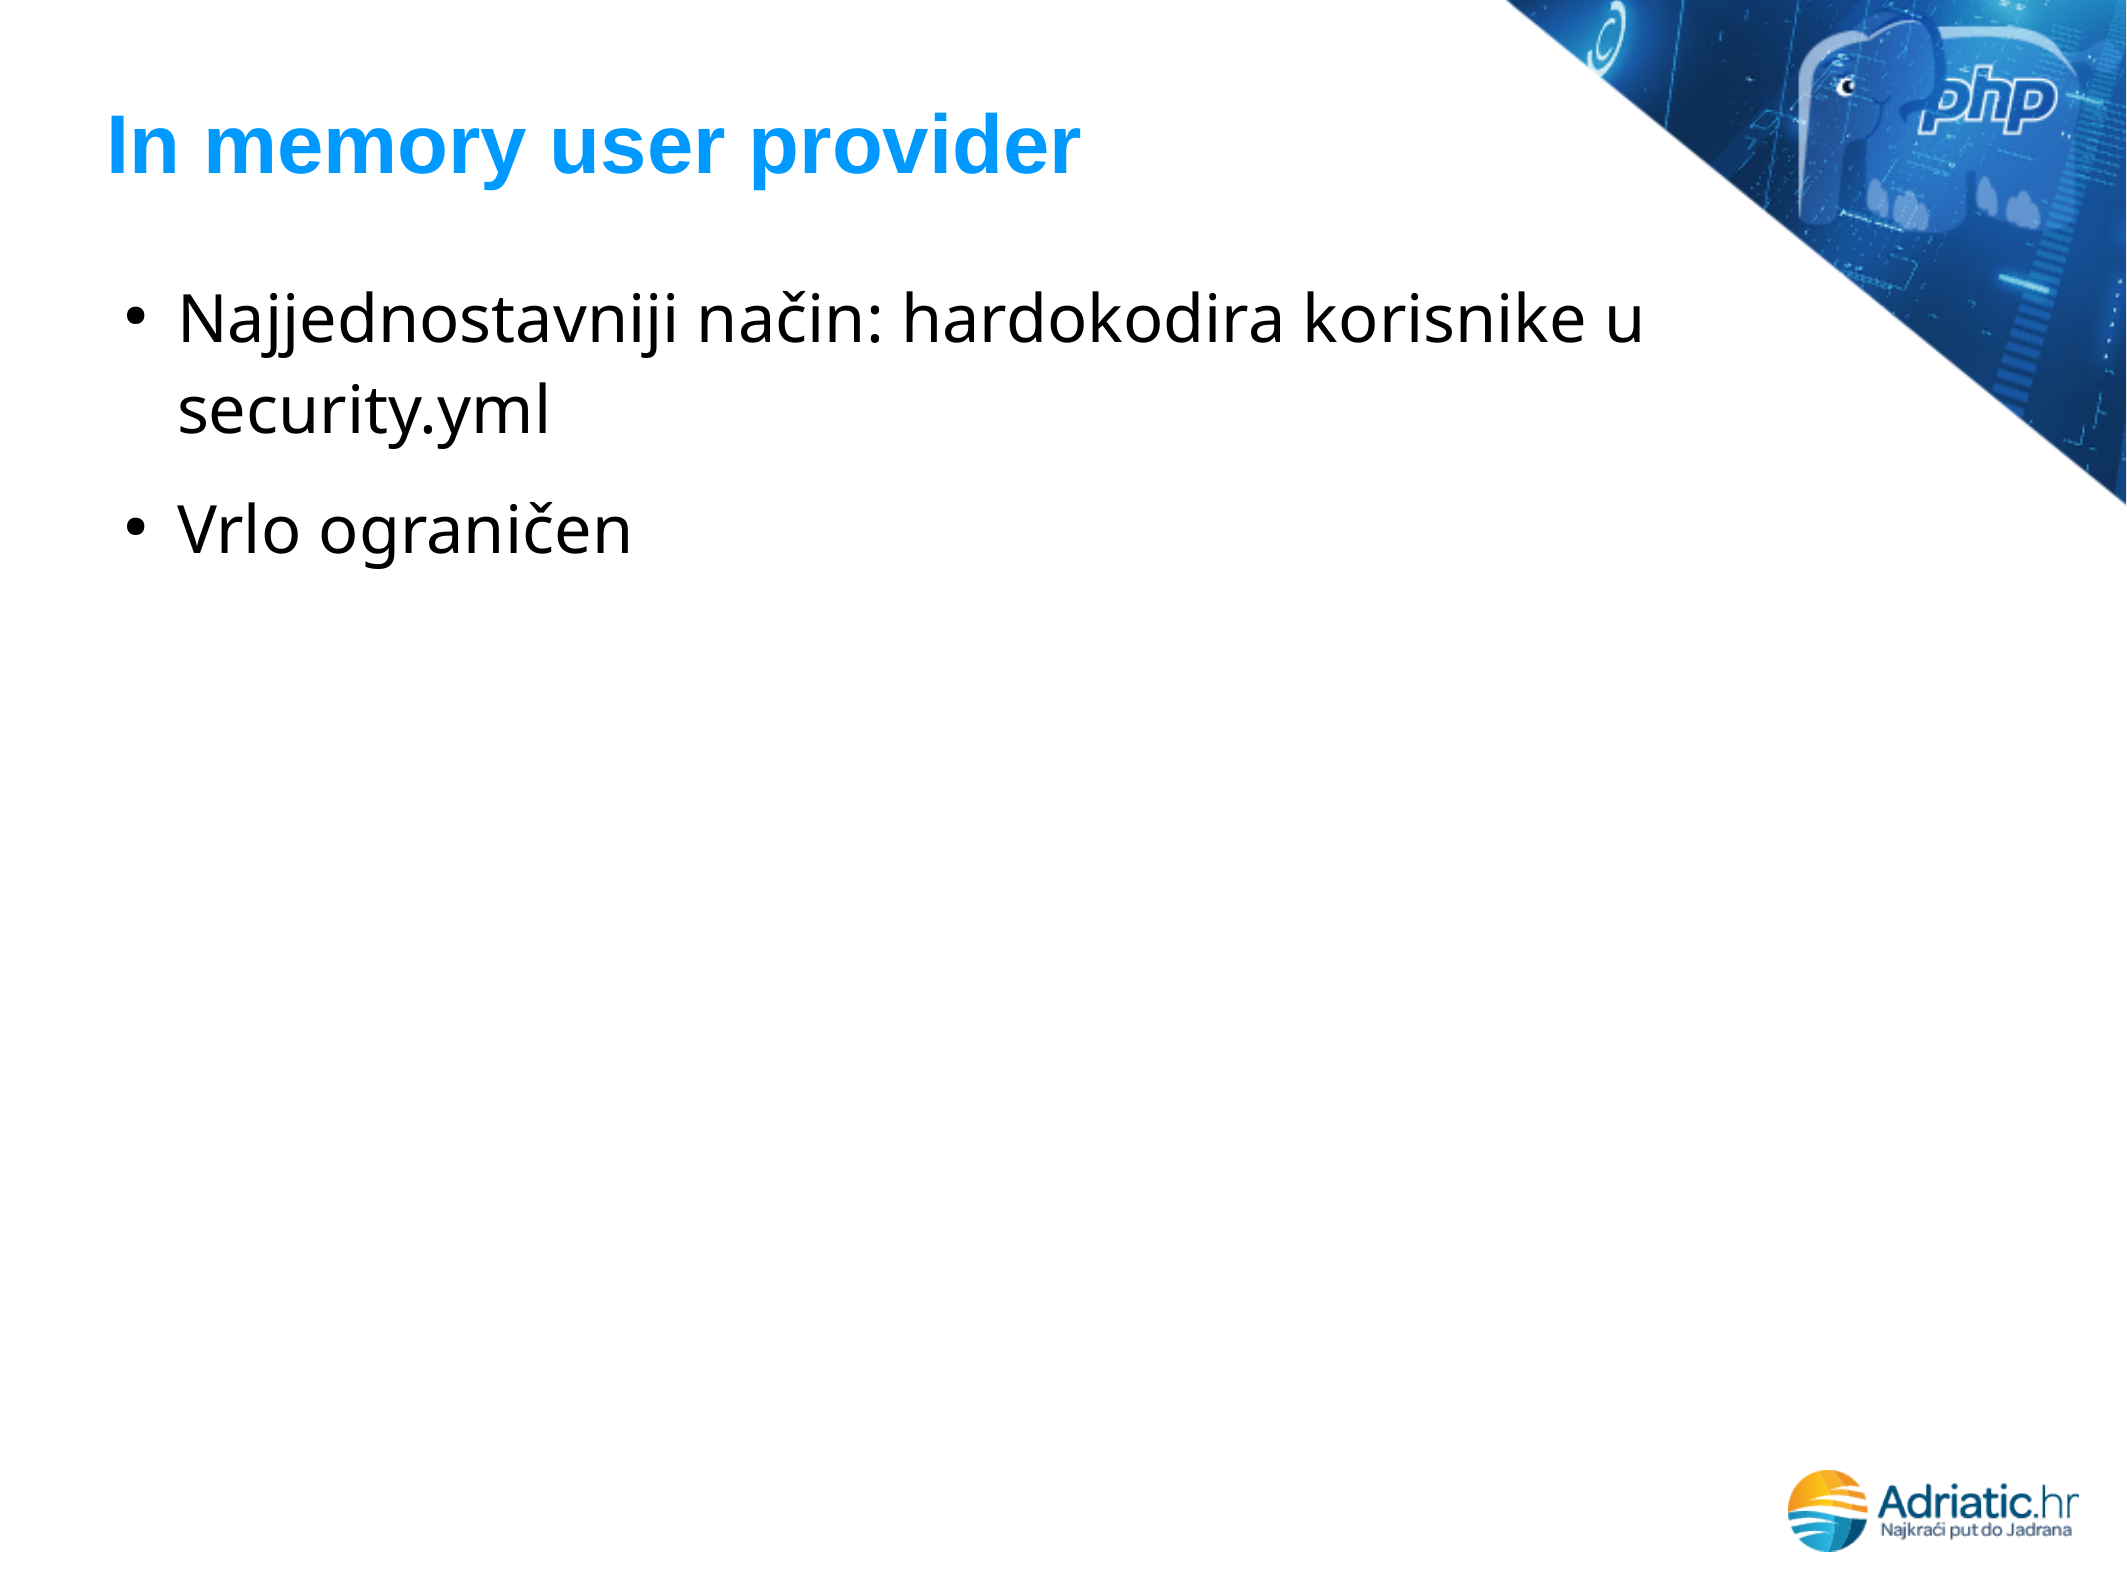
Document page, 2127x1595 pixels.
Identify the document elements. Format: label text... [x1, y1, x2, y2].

list Najjednostavniji način: hardokodira korisnike u security.yml Vrlo ograničen [106, 271, 2020, 1453]
picture [1505, 0, 2127, 625]
picture [1788, 1470, 2079, 1552]
title In memory user provider [106, 70, 1630, 219]
